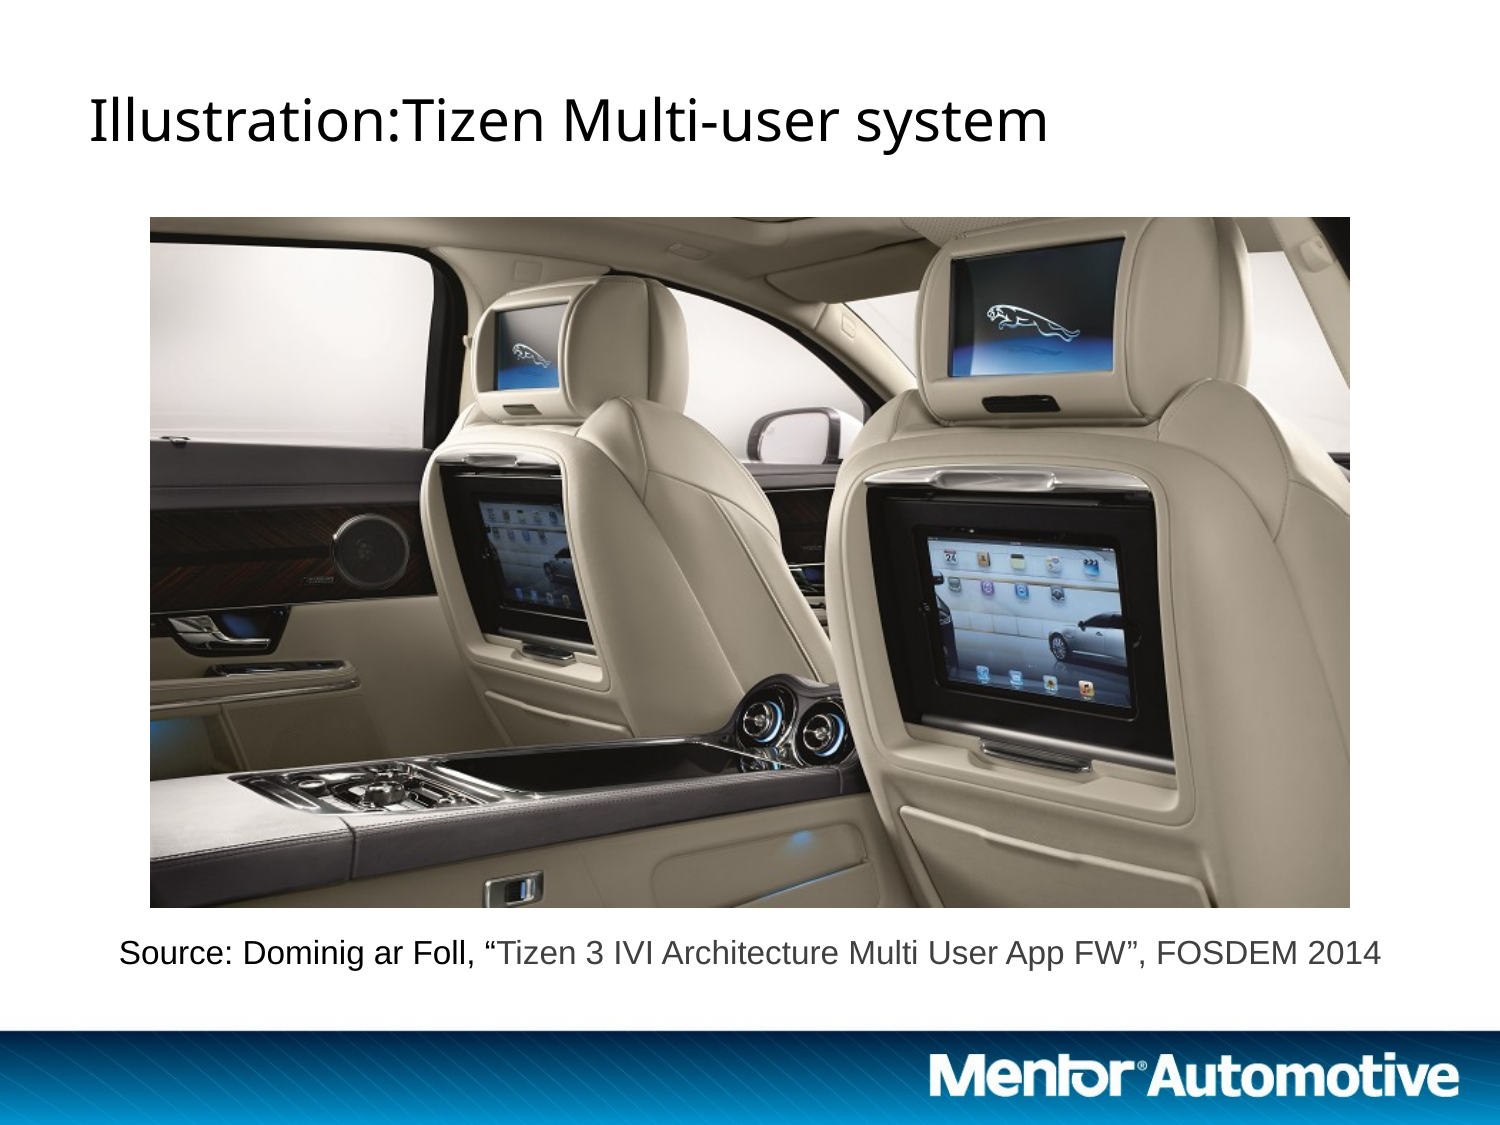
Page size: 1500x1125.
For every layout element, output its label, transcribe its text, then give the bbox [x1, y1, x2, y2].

title Illustration:Tizen Multi-user system [89, 49, 1378, 189]
picture [662, 1067, 670, 1072]
text_box Source: Dominig ar Foll, “Tizen 3 IVI Architecture Multi User App FW”, FOSDEM 2014 [104, 926, 1396, 1016]
picture [0, 0, 1500, 1099]
title [76, 38, 1288, 202]
